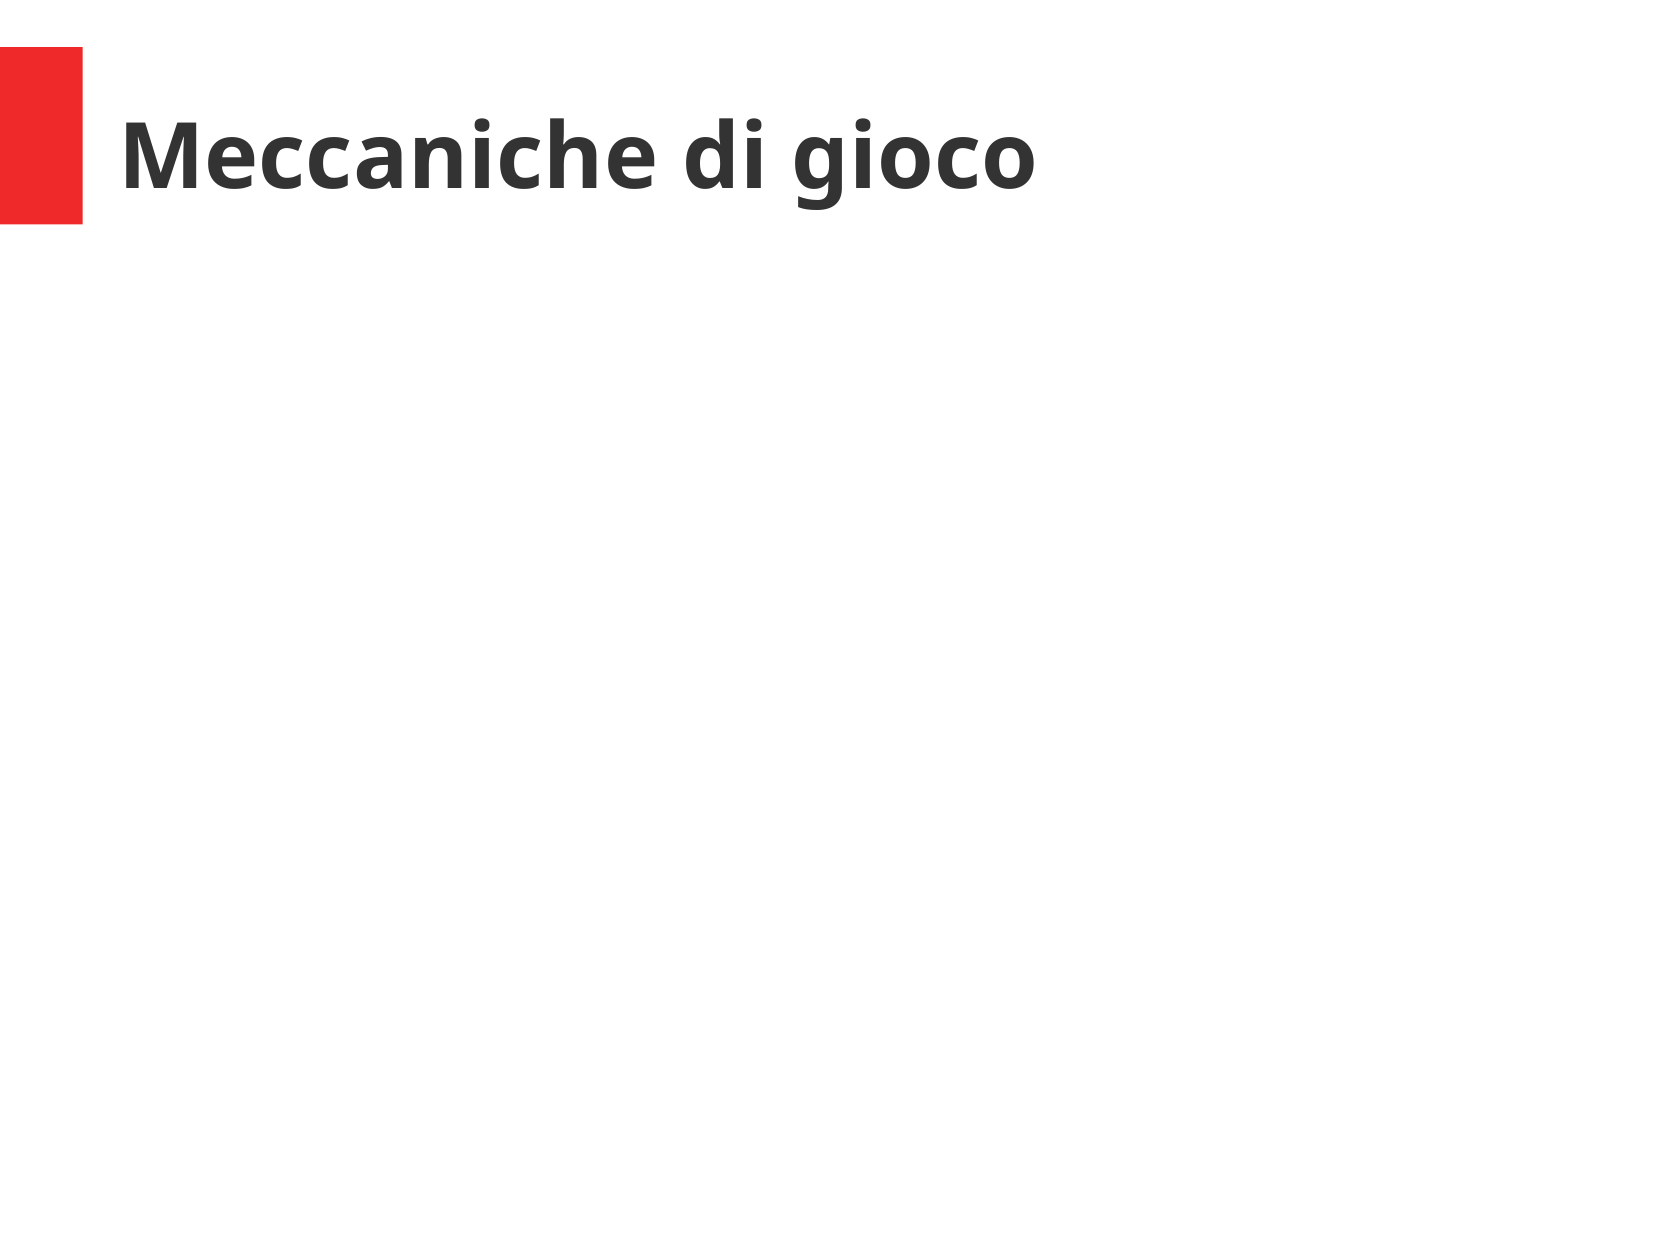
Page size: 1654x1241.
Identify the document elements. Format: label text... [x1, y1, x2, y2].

title Meccaniche di gioco [118, 49, 1571, 257]
